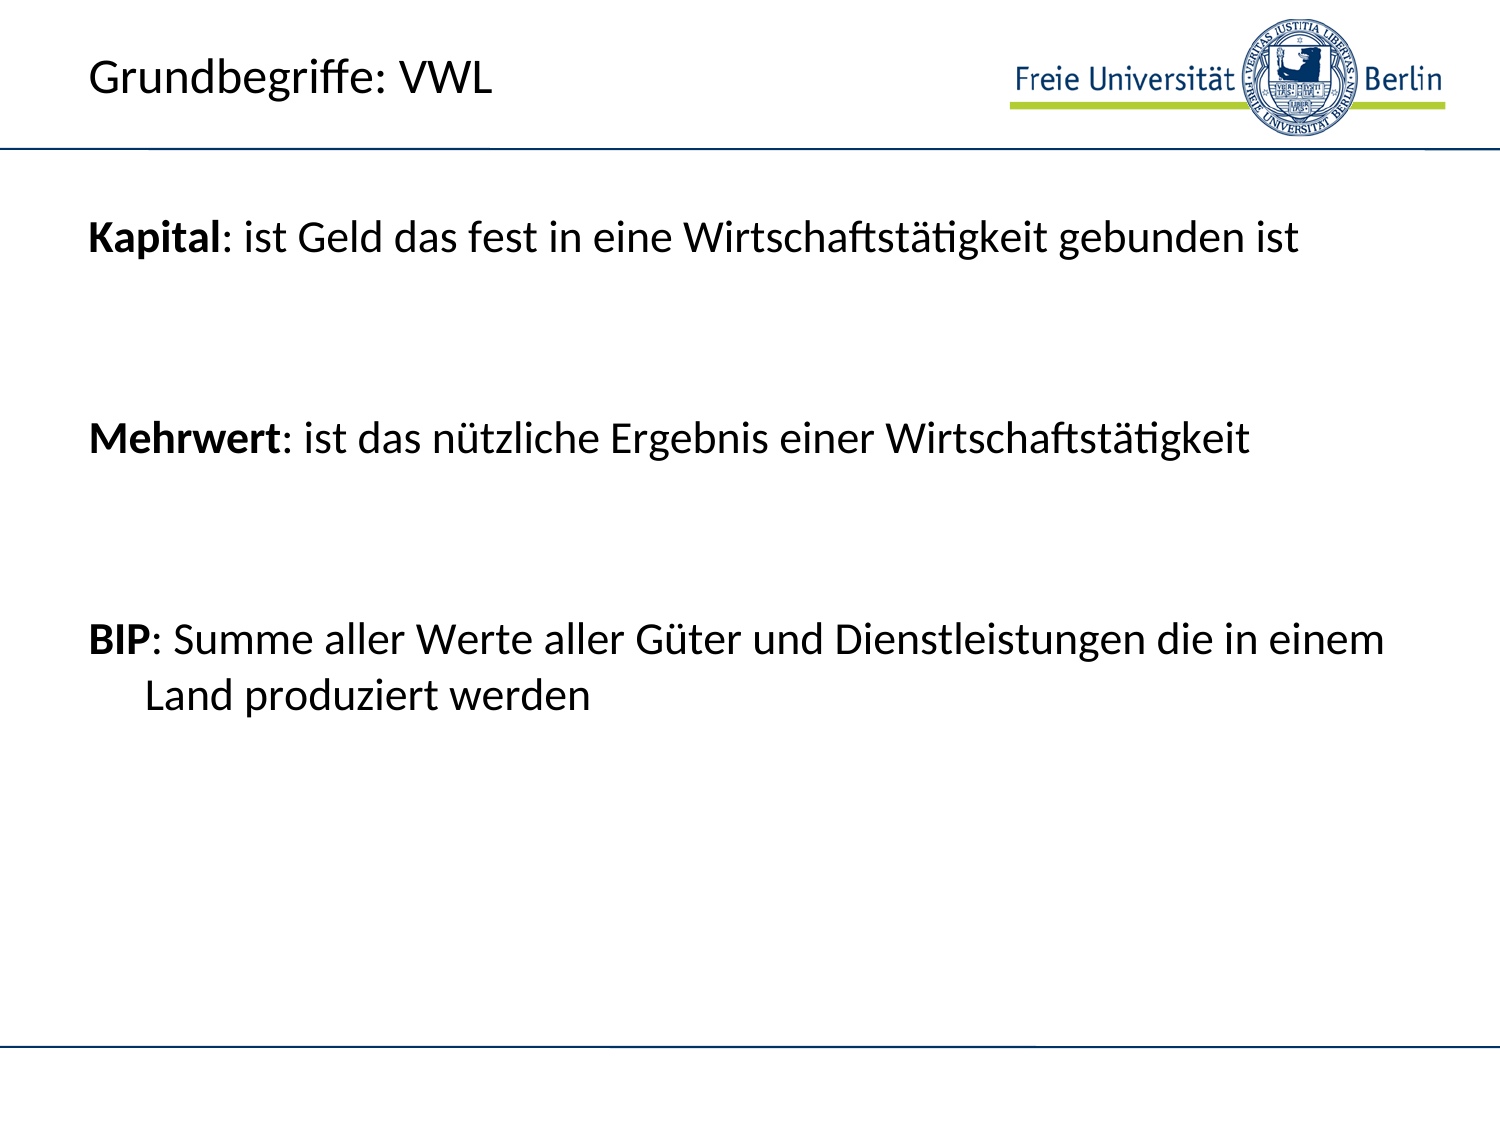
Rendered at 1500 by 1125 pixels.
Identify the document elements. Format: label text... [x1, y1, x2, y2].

picture [1009, 19, 1446, 137]
list Kapital: ist Geld das fest in eine Wirtschaftstätigkeit gebunden ist Mehrwert: ist das nützliche Ergebnis einer Wirtschaftstätigkeit BIP: Summe aller Werte aller Güter und Dienstleistungen die in einem Land produziert werden [88, 206, 1417, 1033]
title Grundbegriffe: VWL [88, 12, 974, 135]
